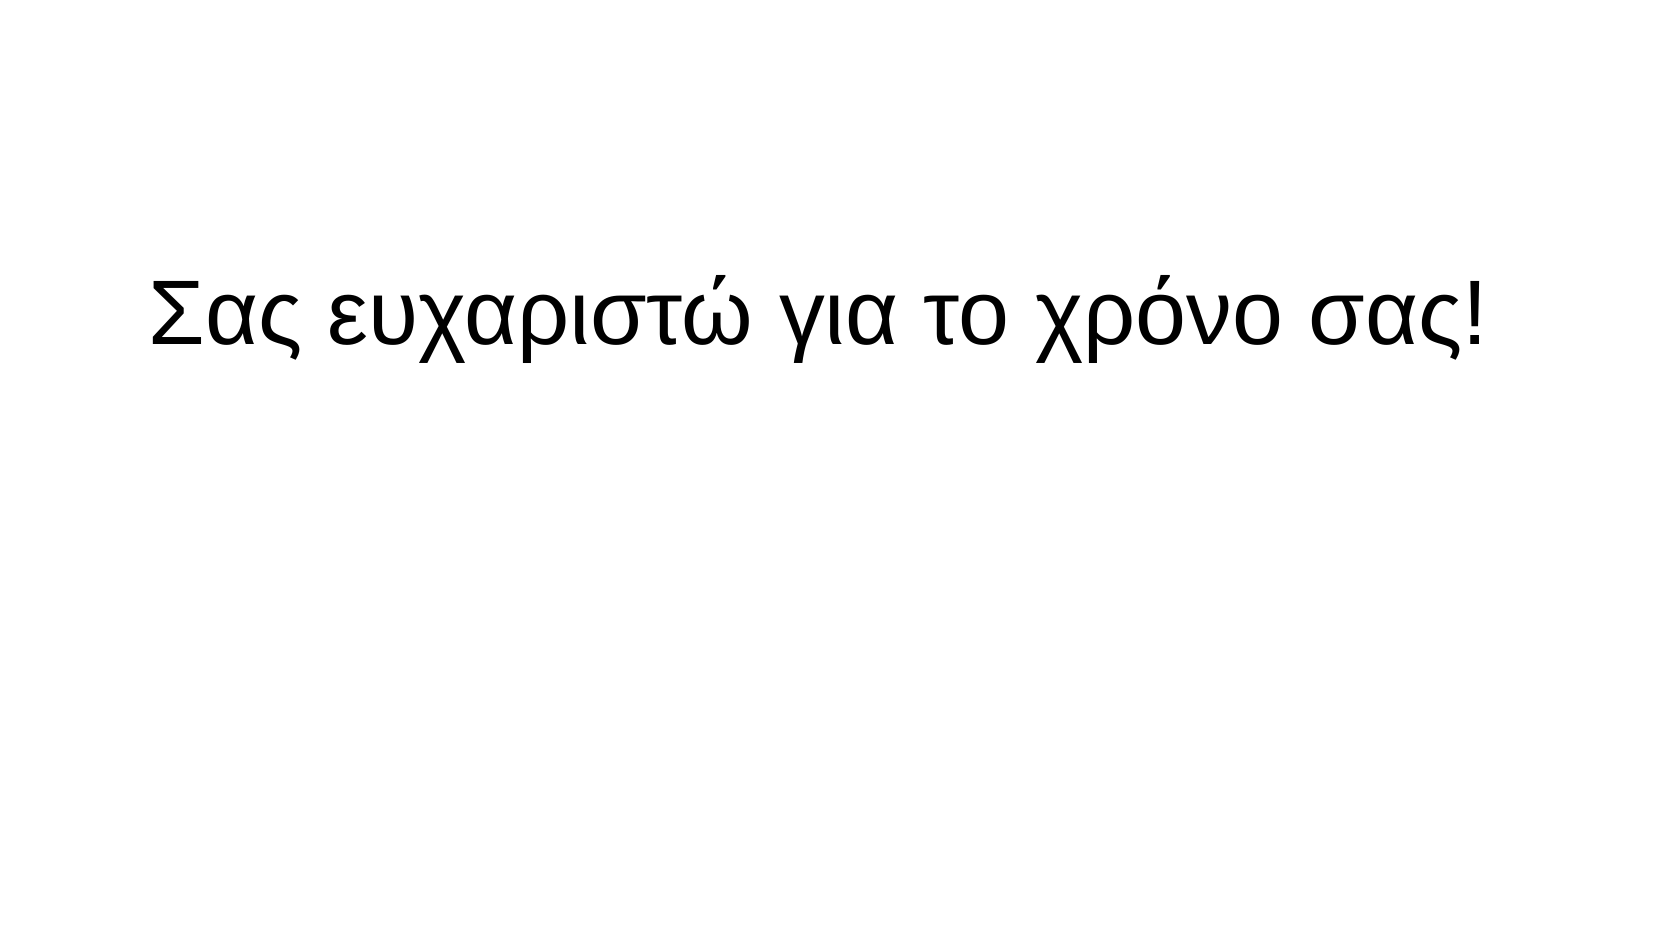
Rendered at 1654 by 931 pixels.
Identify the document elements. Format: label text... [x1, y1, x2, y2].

title Σας ευχαριστώ για το χρόνο σας! [75, 234, 1564, 391]
